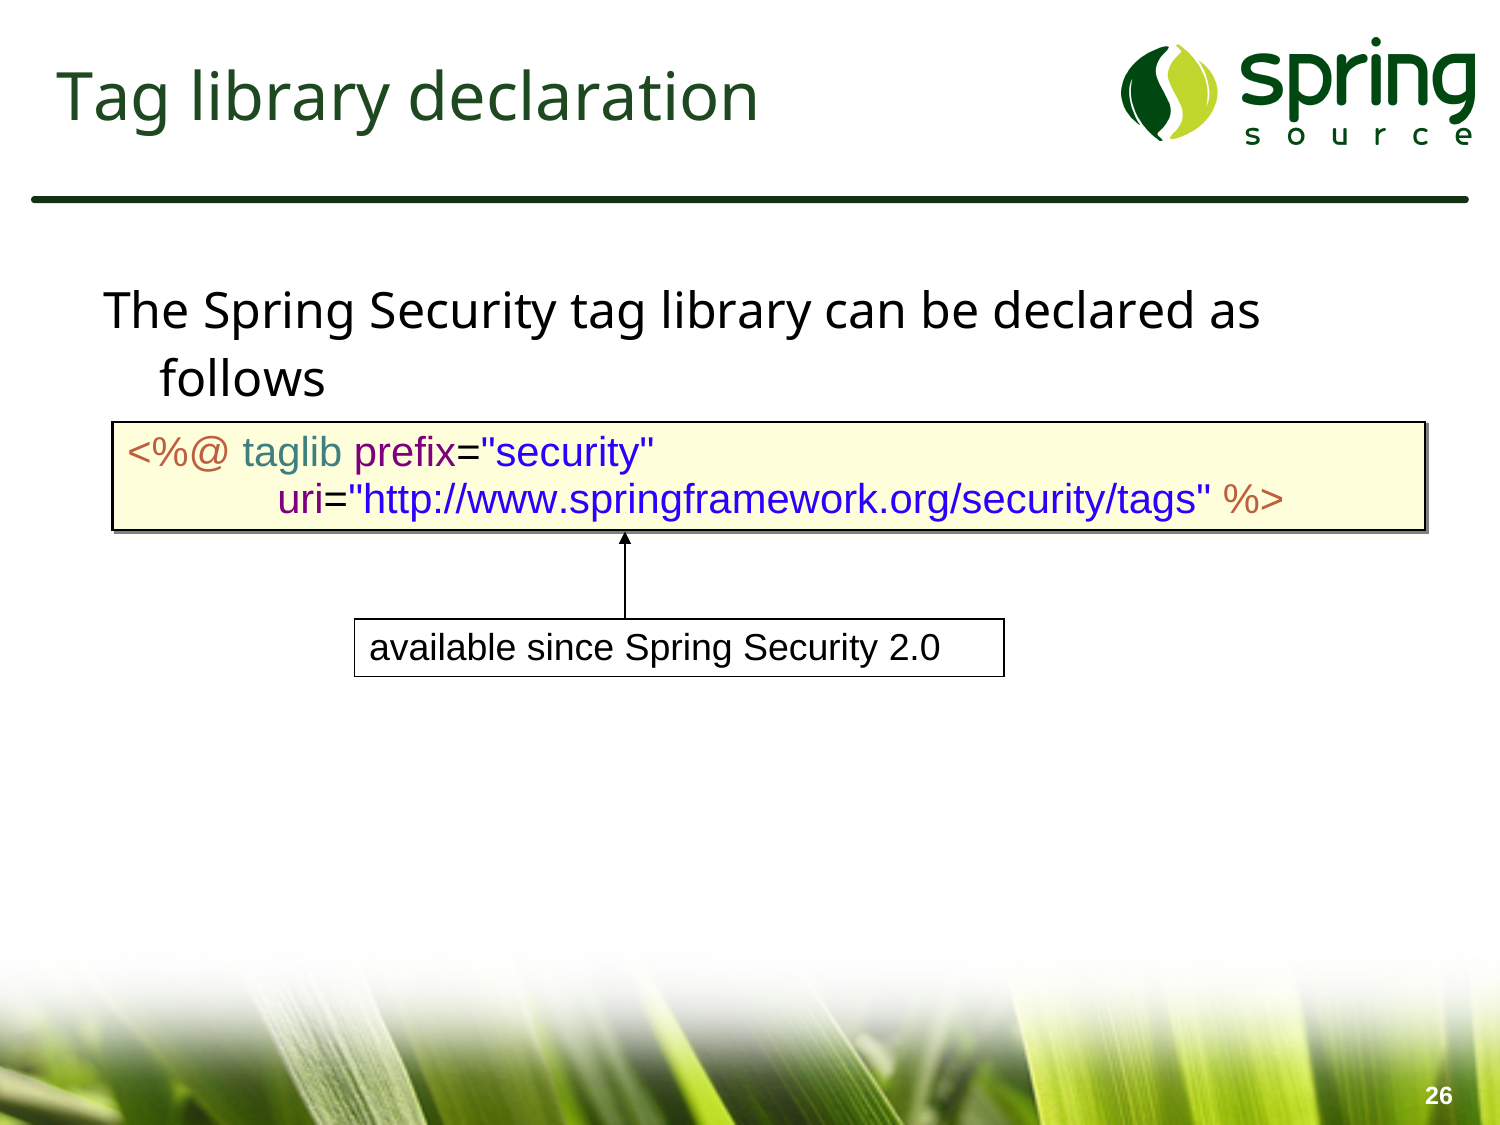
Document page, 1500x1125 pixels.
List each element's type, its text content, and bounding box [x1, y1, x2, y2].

title Tag library declaration [56, 6, 1089, 183]
picture [1121, 37, 1475, 145]
list The Spring Security tag library can be declared as follows [103, 275, 1394, 923]
picture [0, 944, 1500, 1125]
text_box <%@ taglib prefix="security" uri="http://www.springframework.org/security/tags" %> [112, 421, 1426, 530]
text_box available since Spring Security 2.0 [354, 619, 1004, 677]
